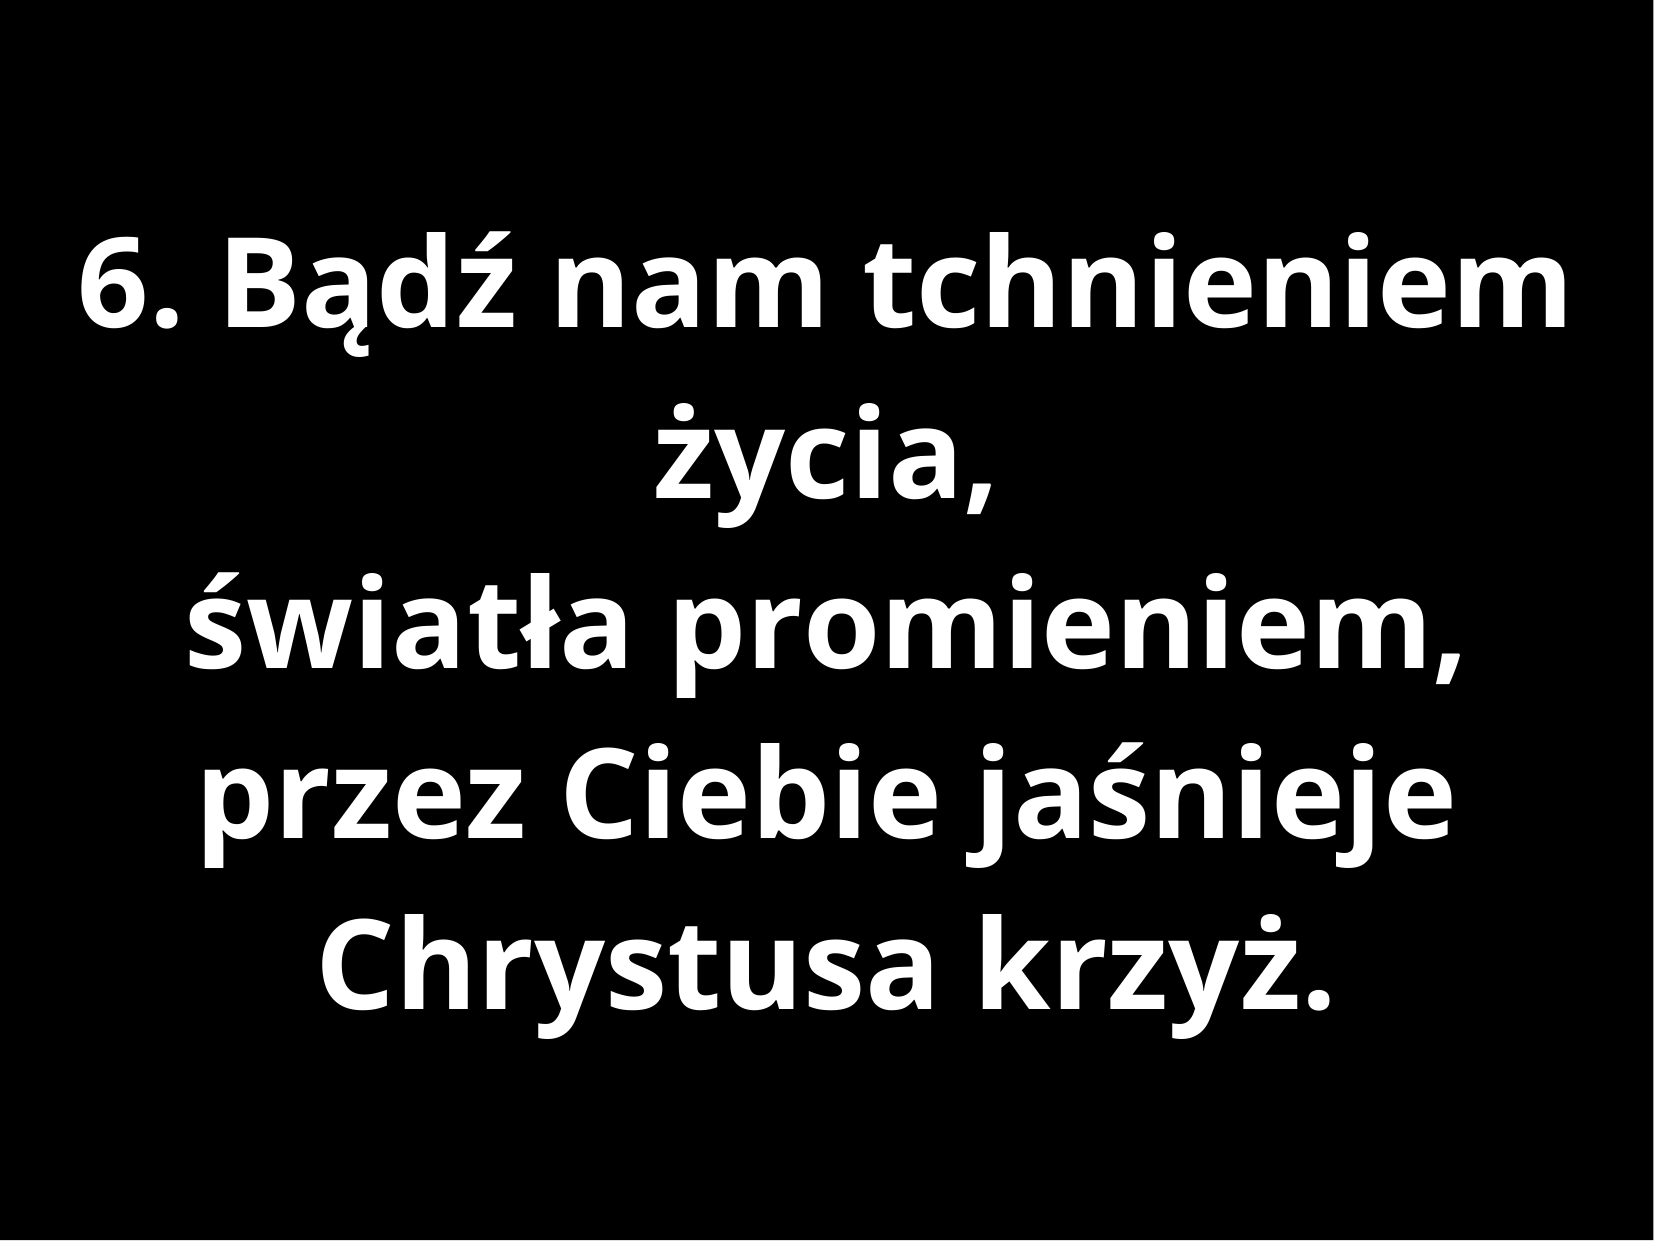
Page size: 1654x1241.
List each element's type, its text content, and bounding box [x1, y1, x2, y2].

title 6. Bądź nam tchnieniem życia, światła promieniem, przez Ciebie jaśnieje Chrystusa krzyż. [0, 0, 1654, 1241]
